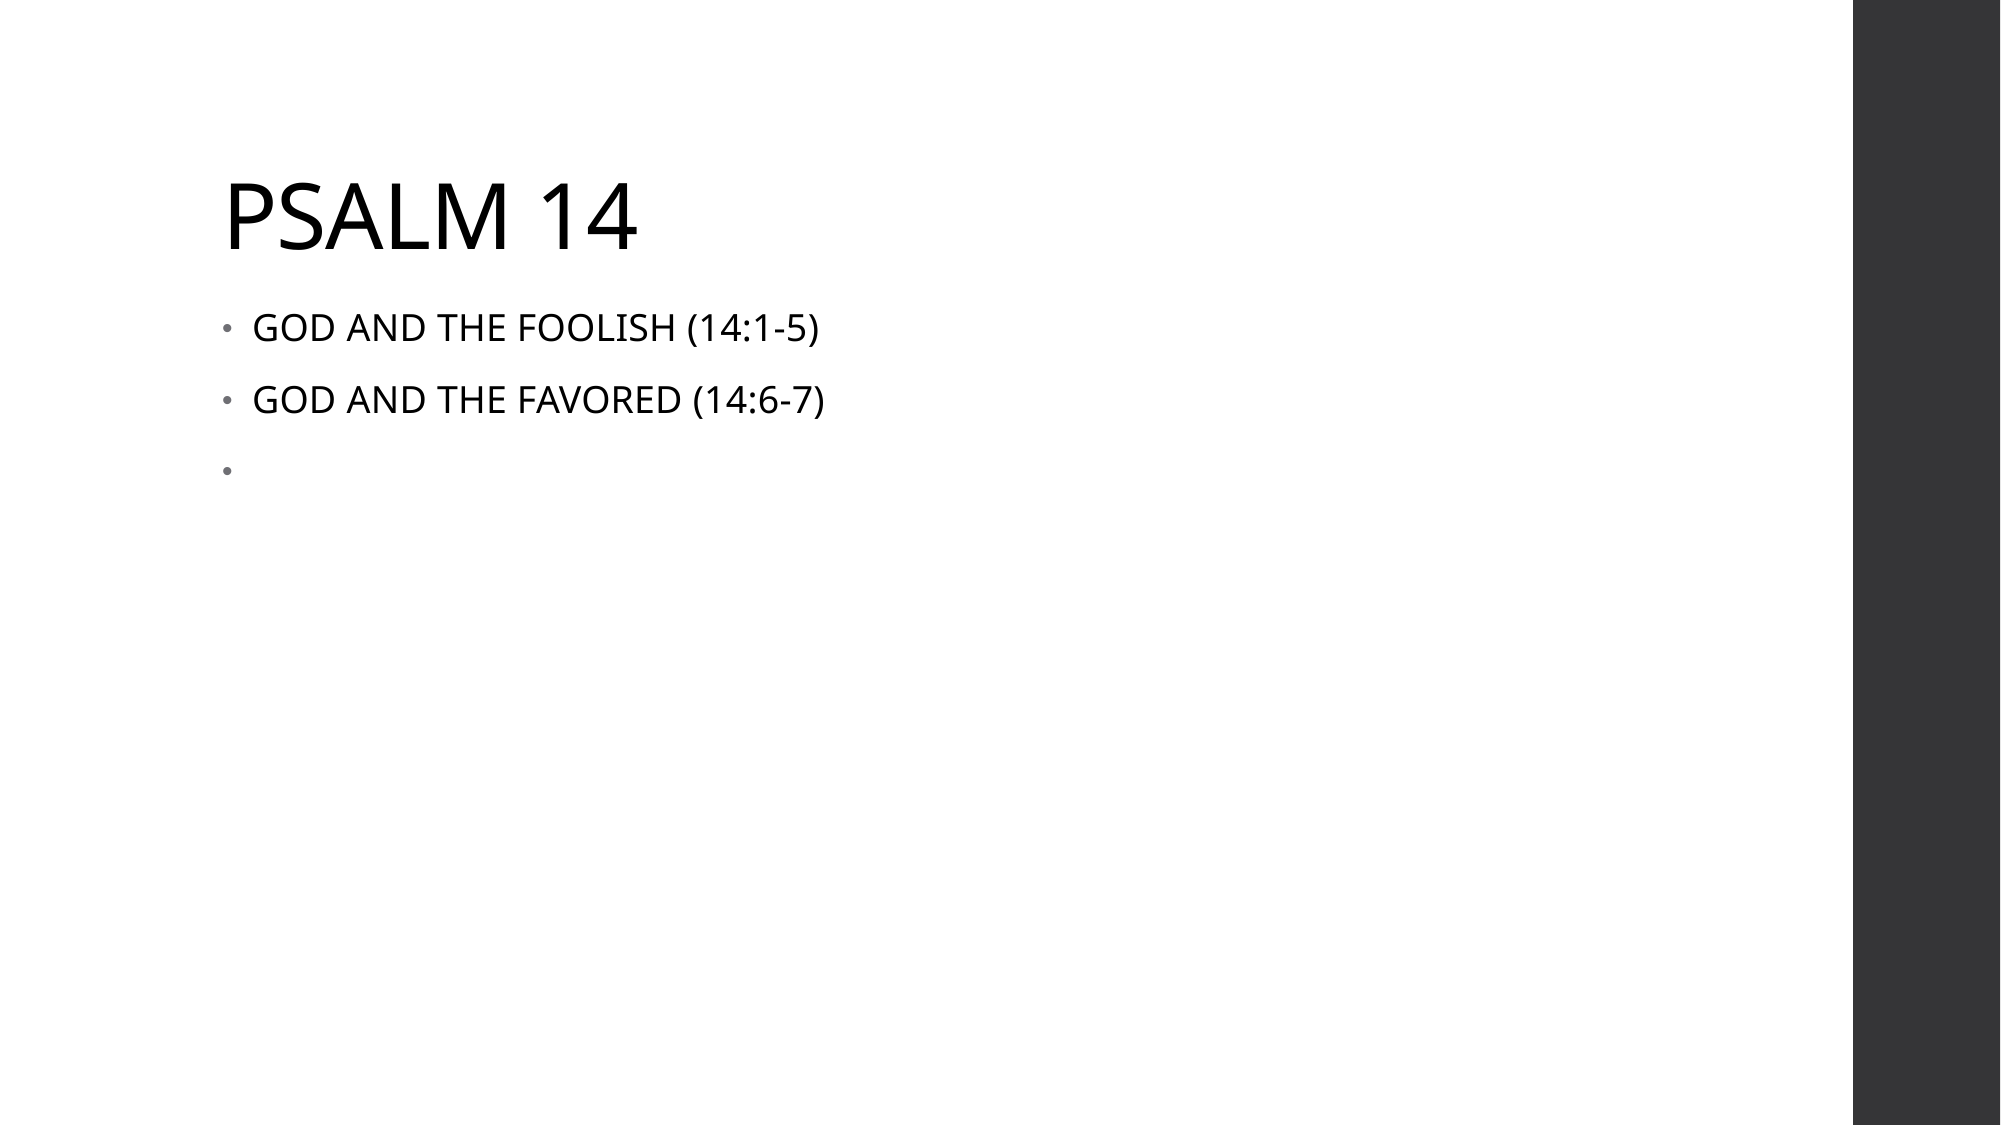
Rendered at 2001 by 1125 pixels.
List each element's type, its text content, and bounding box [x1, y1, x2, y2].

title PSALM 14 [206, 60, 1797, 278]
list GOD AND THE FOOLISH (14:1-5) GOD AND THE FAVORED (14:6-7) [206, 299, 1617, 1014]
